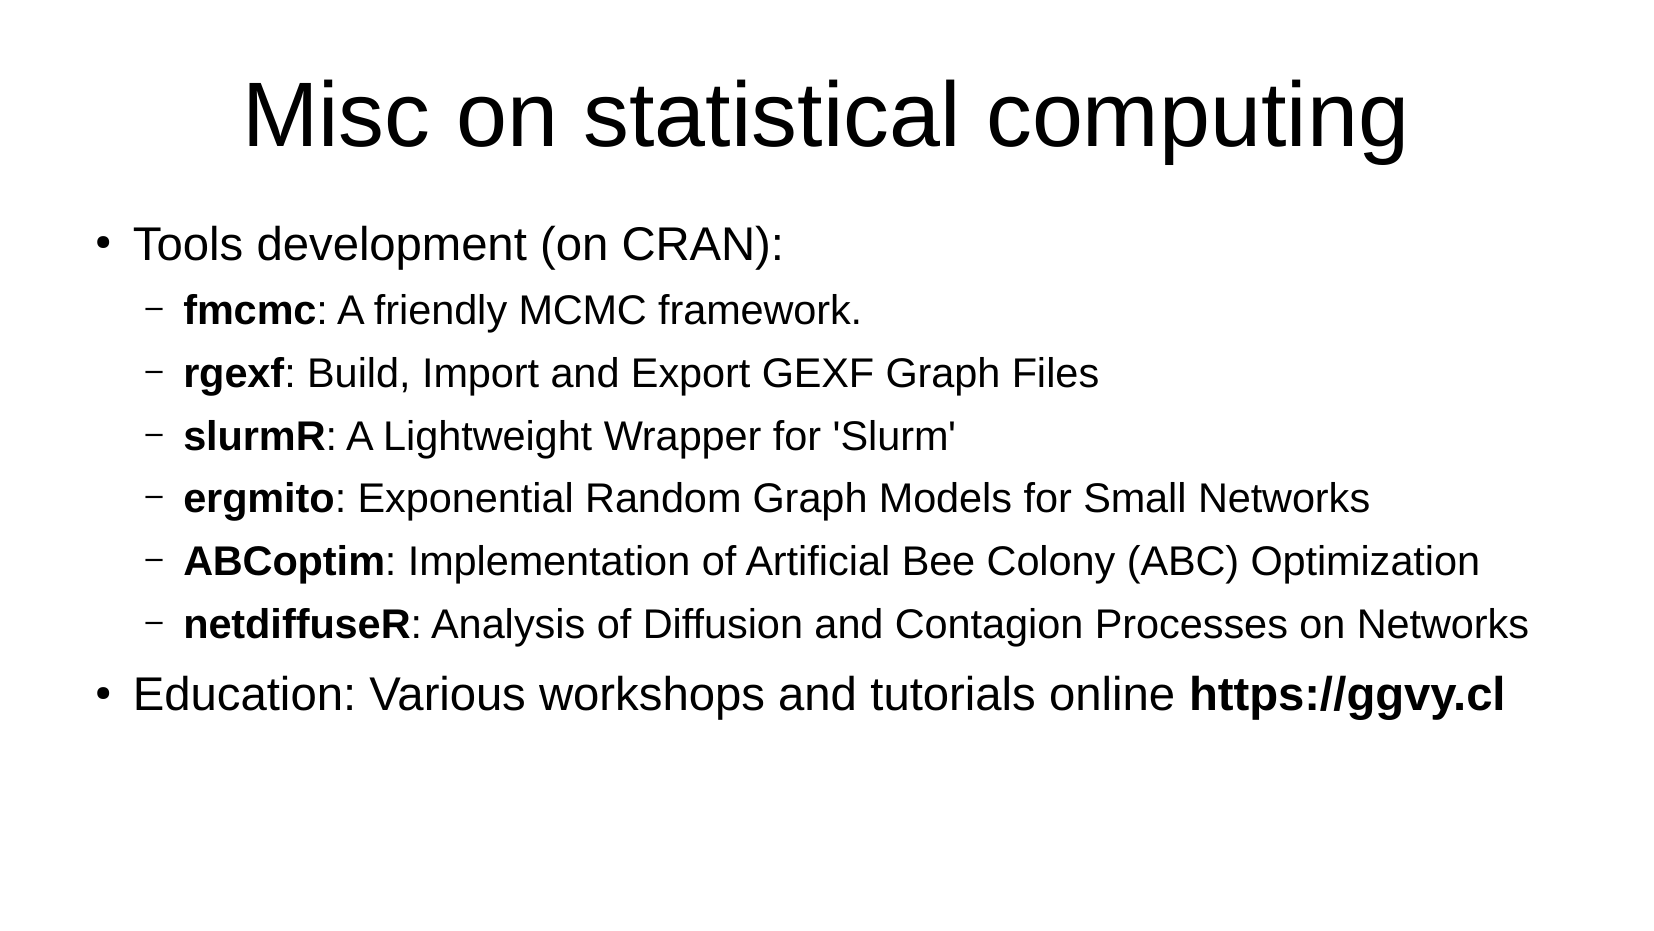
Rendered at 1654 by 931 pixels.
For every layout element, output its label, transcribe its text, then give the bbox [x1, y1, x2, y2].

list Tools development (on CRAN): fmcmc: A friendly MCMC framework. rgexf: Build, Import and Export GEXF Graph Files slurmR: A Lightweight Wrapper for 'Slurm' ergmito: Exponential Random Graph Models for Small Networks ABCoptim: Implementation of Artificial Bee Colony (ABC) Optimization netdiffuseR: Analysis of Diffusion and Contagion Processes on Networks Education: Various workshops and tutorials online https://ggvy.cl [82, 217, 1571, 758]
title Misc on statistical computing [82, 37, 1571, 193]
